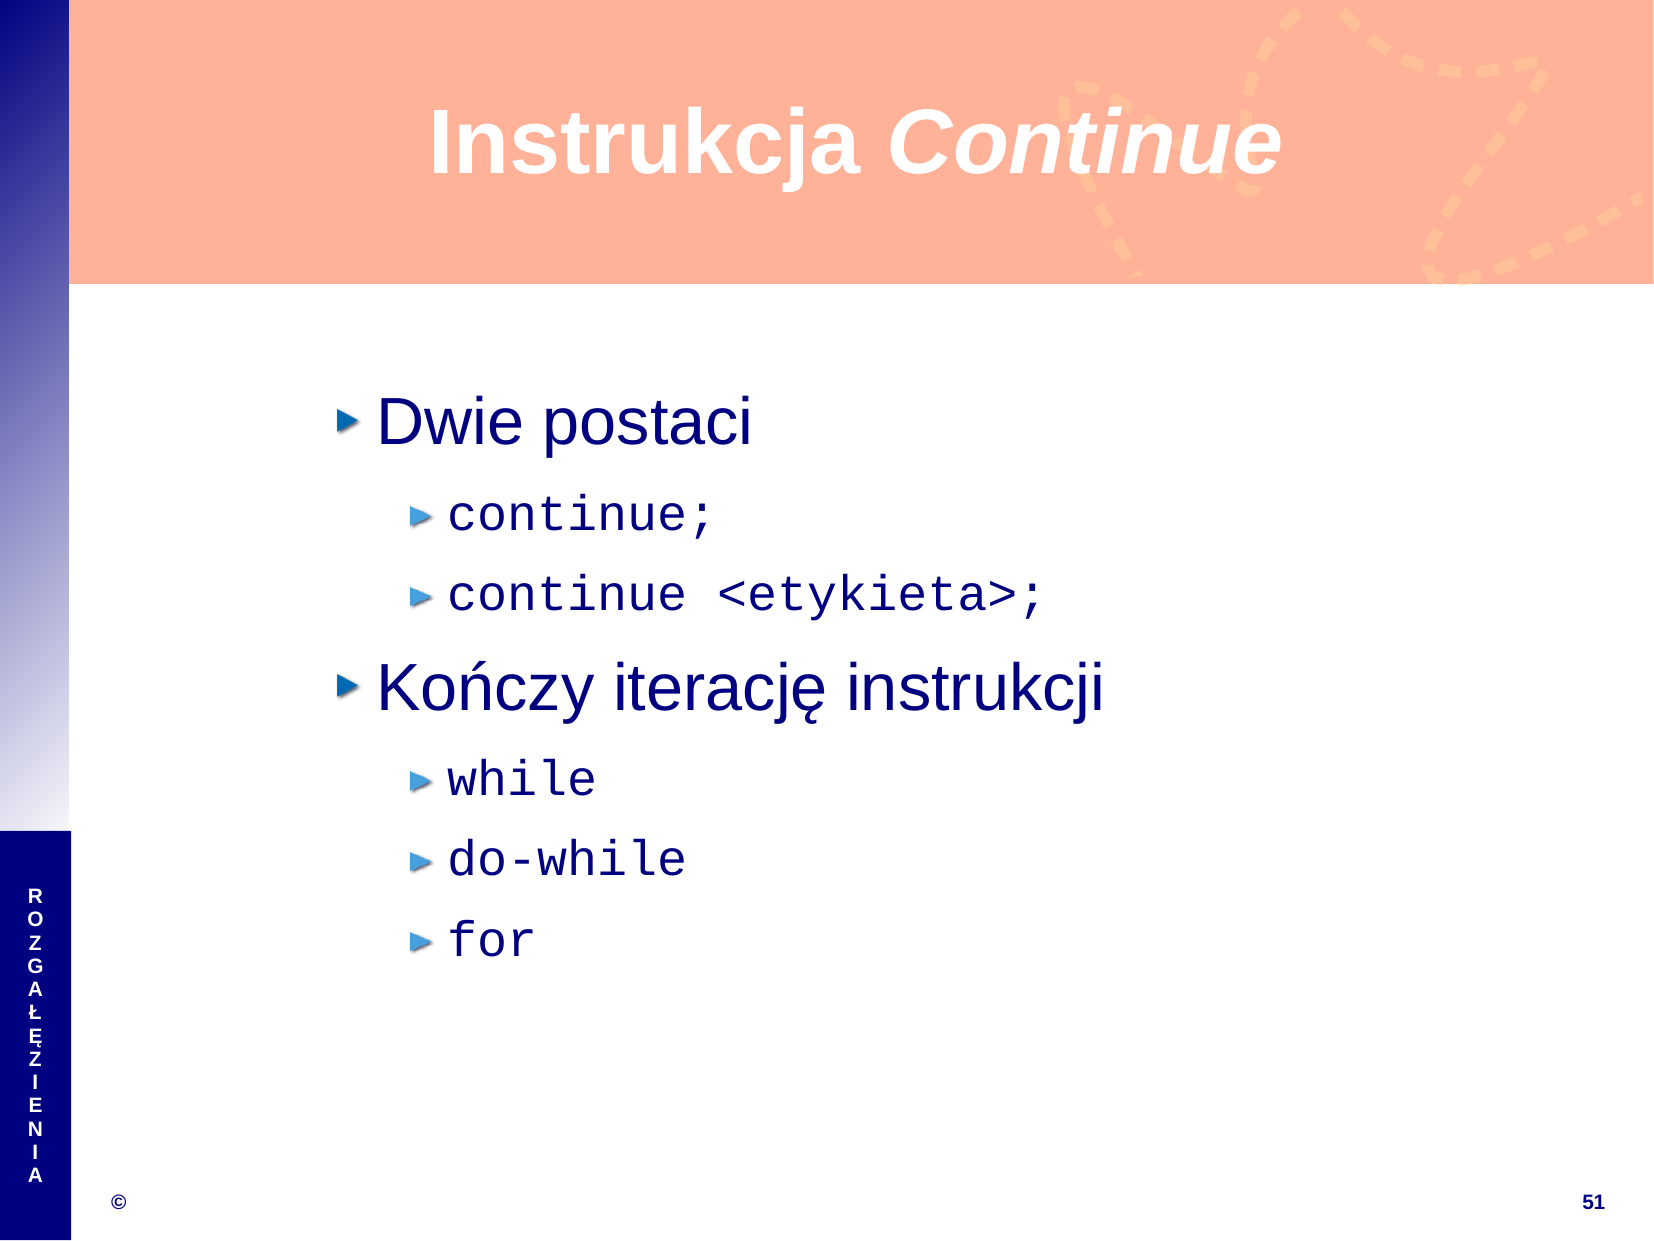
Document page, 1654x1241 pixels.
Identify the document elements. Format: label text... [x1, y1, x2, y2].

list Dwie postaci continue; continue <etykieta>; Kończy iterację instrukcji while do-while for [305, 384, 1445, 1053]
title Instrukcja Continue [96, 37, 1617, 246]
text_box R O Z G A Ł Ę Z I E N I A [0, 830, 71, 1241]
